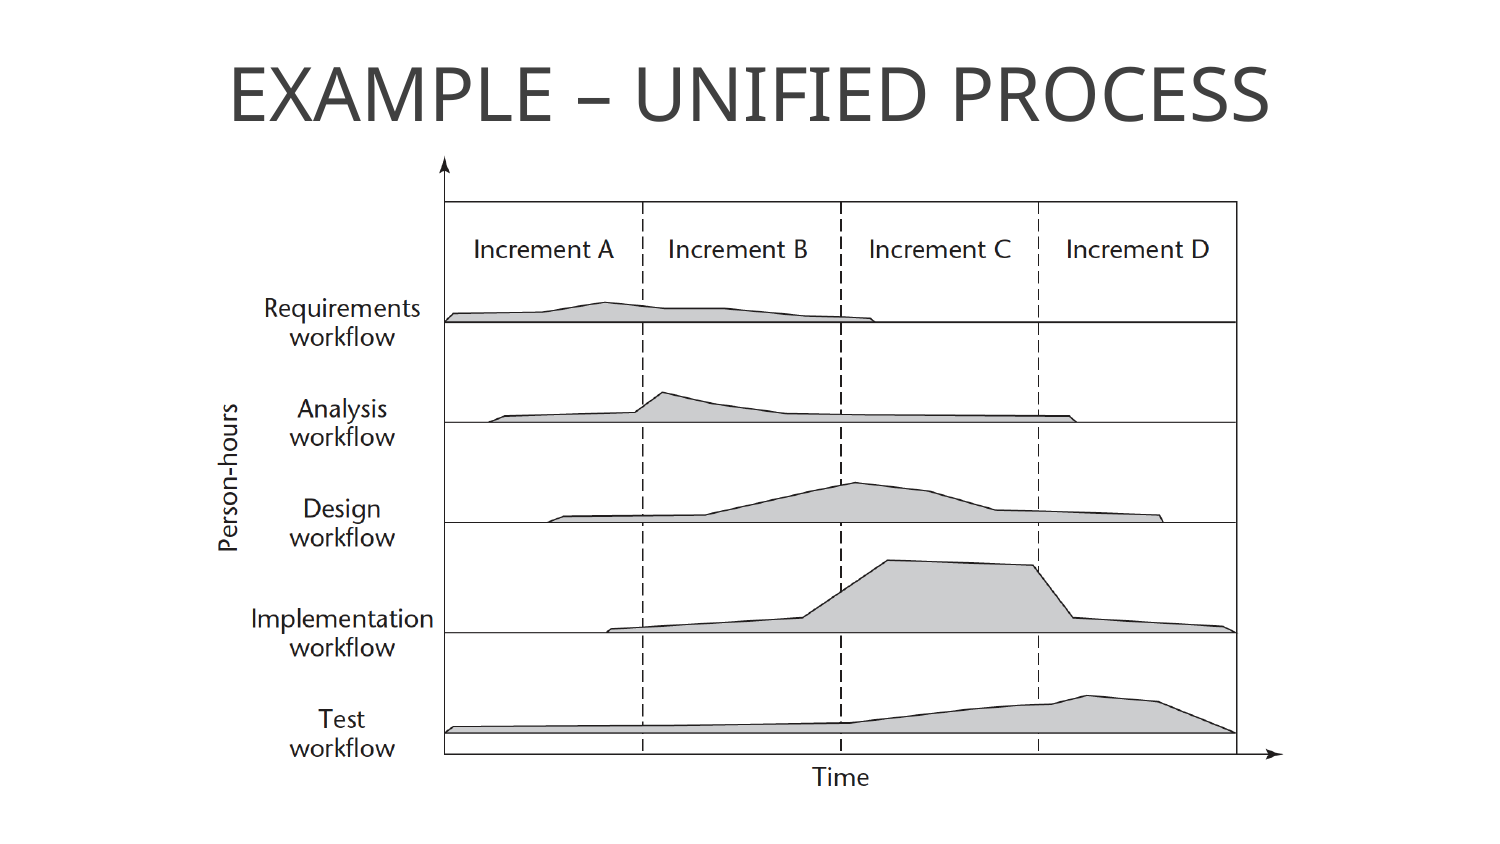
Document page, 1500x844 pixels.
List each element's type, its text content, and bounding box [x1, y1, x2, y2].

picture [198, 145, 1293, 795]
title EXAMPLE – UNIFIED PROCESS [75, 21, 1425, 162]
